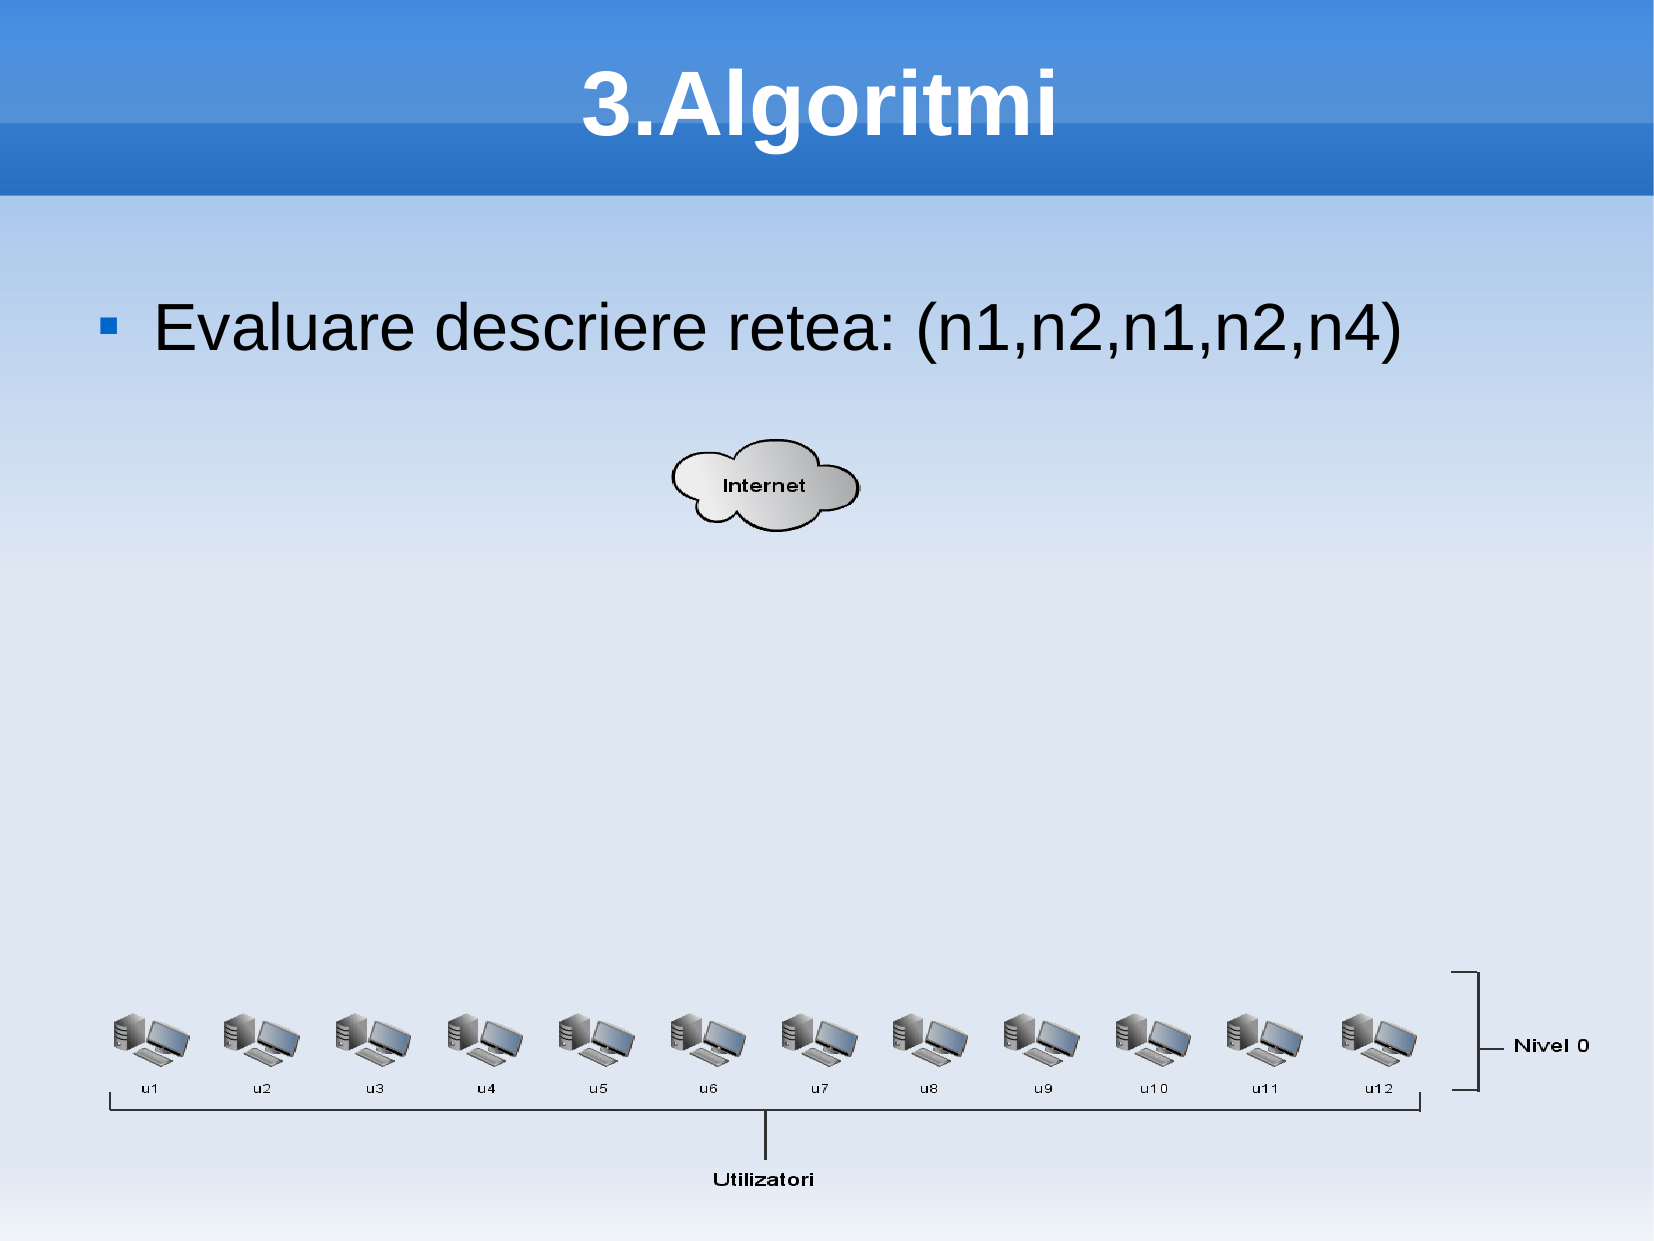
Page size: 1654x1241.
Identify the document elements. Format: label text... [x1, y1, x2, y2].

title 3.Algoritmi [76, 0, 1565, 208]
picture [0, 0, 1654, 1241]
list Evaluare descriere retea: (n1,n2,n1,n2,n4) [82, 290, 1571, 406]
